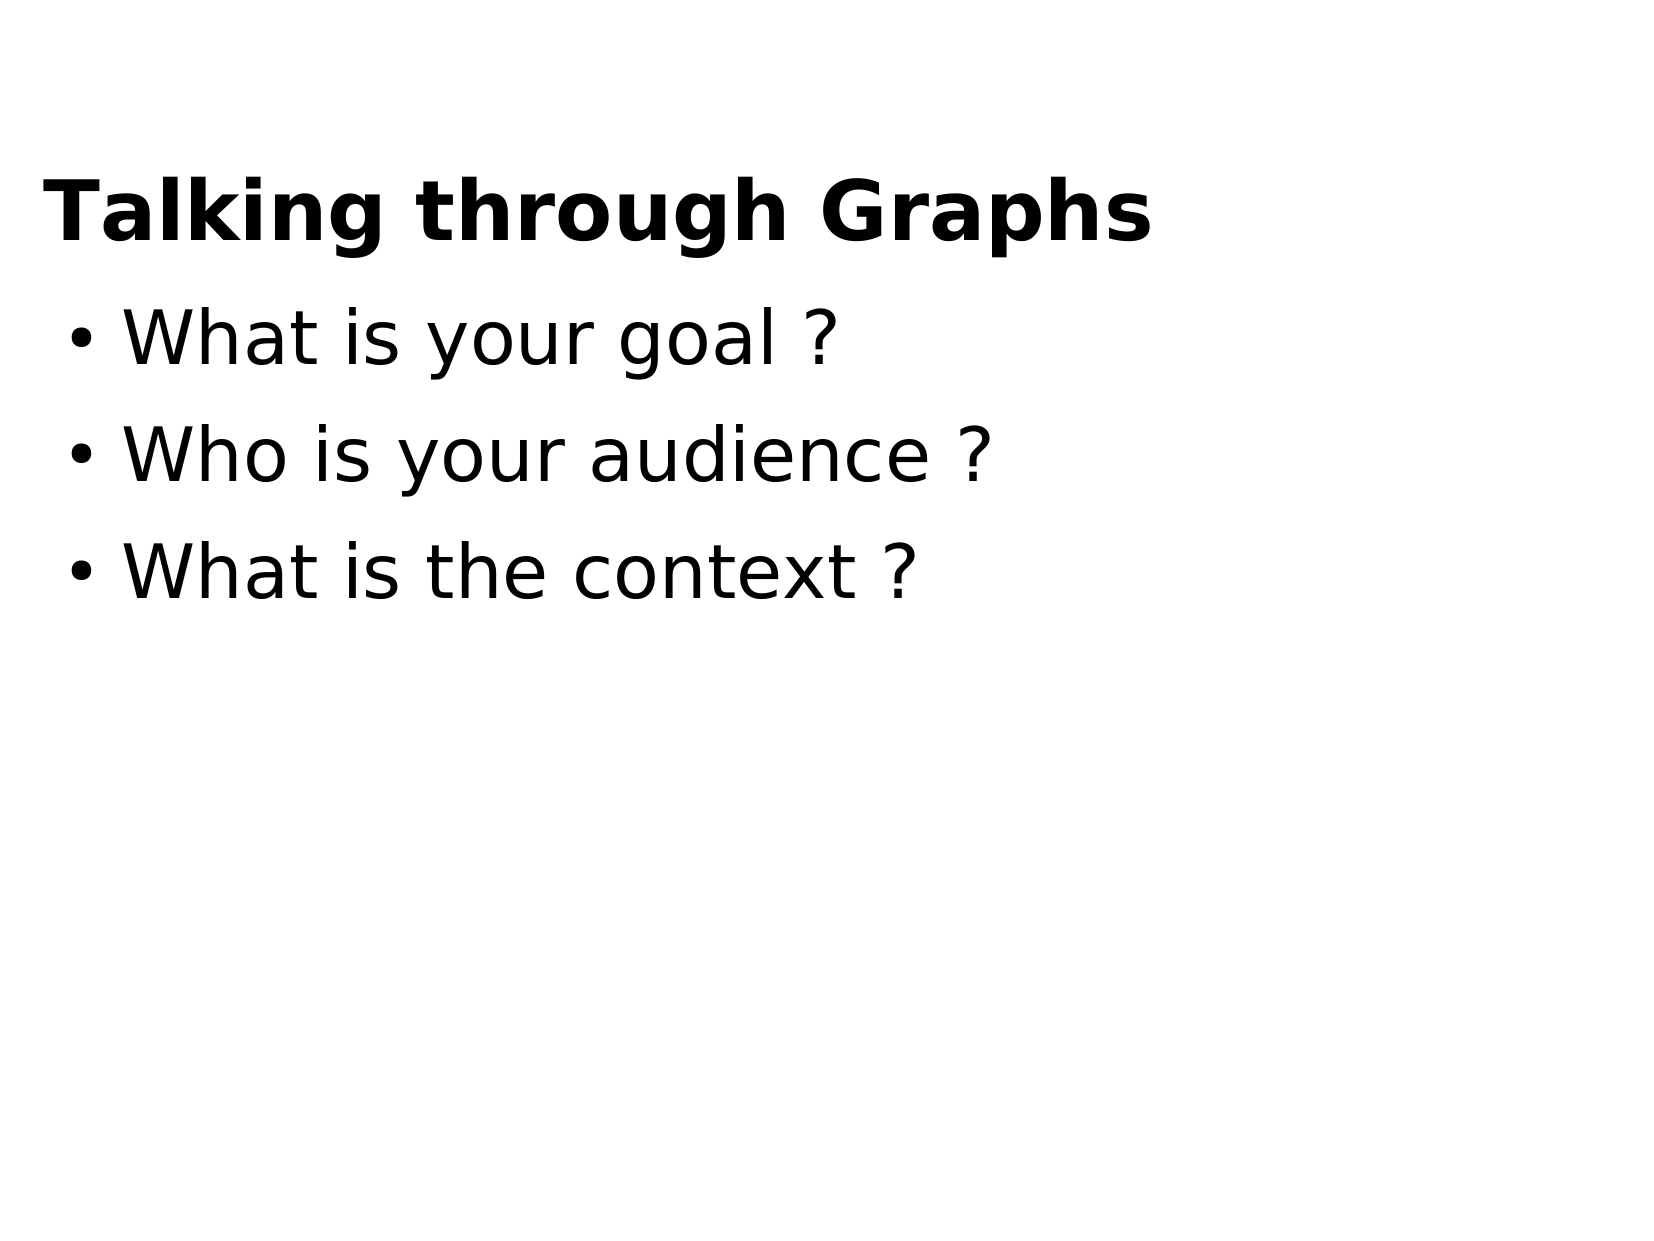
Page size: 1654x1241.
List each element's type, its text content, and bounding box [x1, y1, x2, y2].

list What is your goal ? Who is your audience ? What is the context ? [50, 295, 1571, 1099]
title Talking through Graphs [43, 137, 1581, 287]
